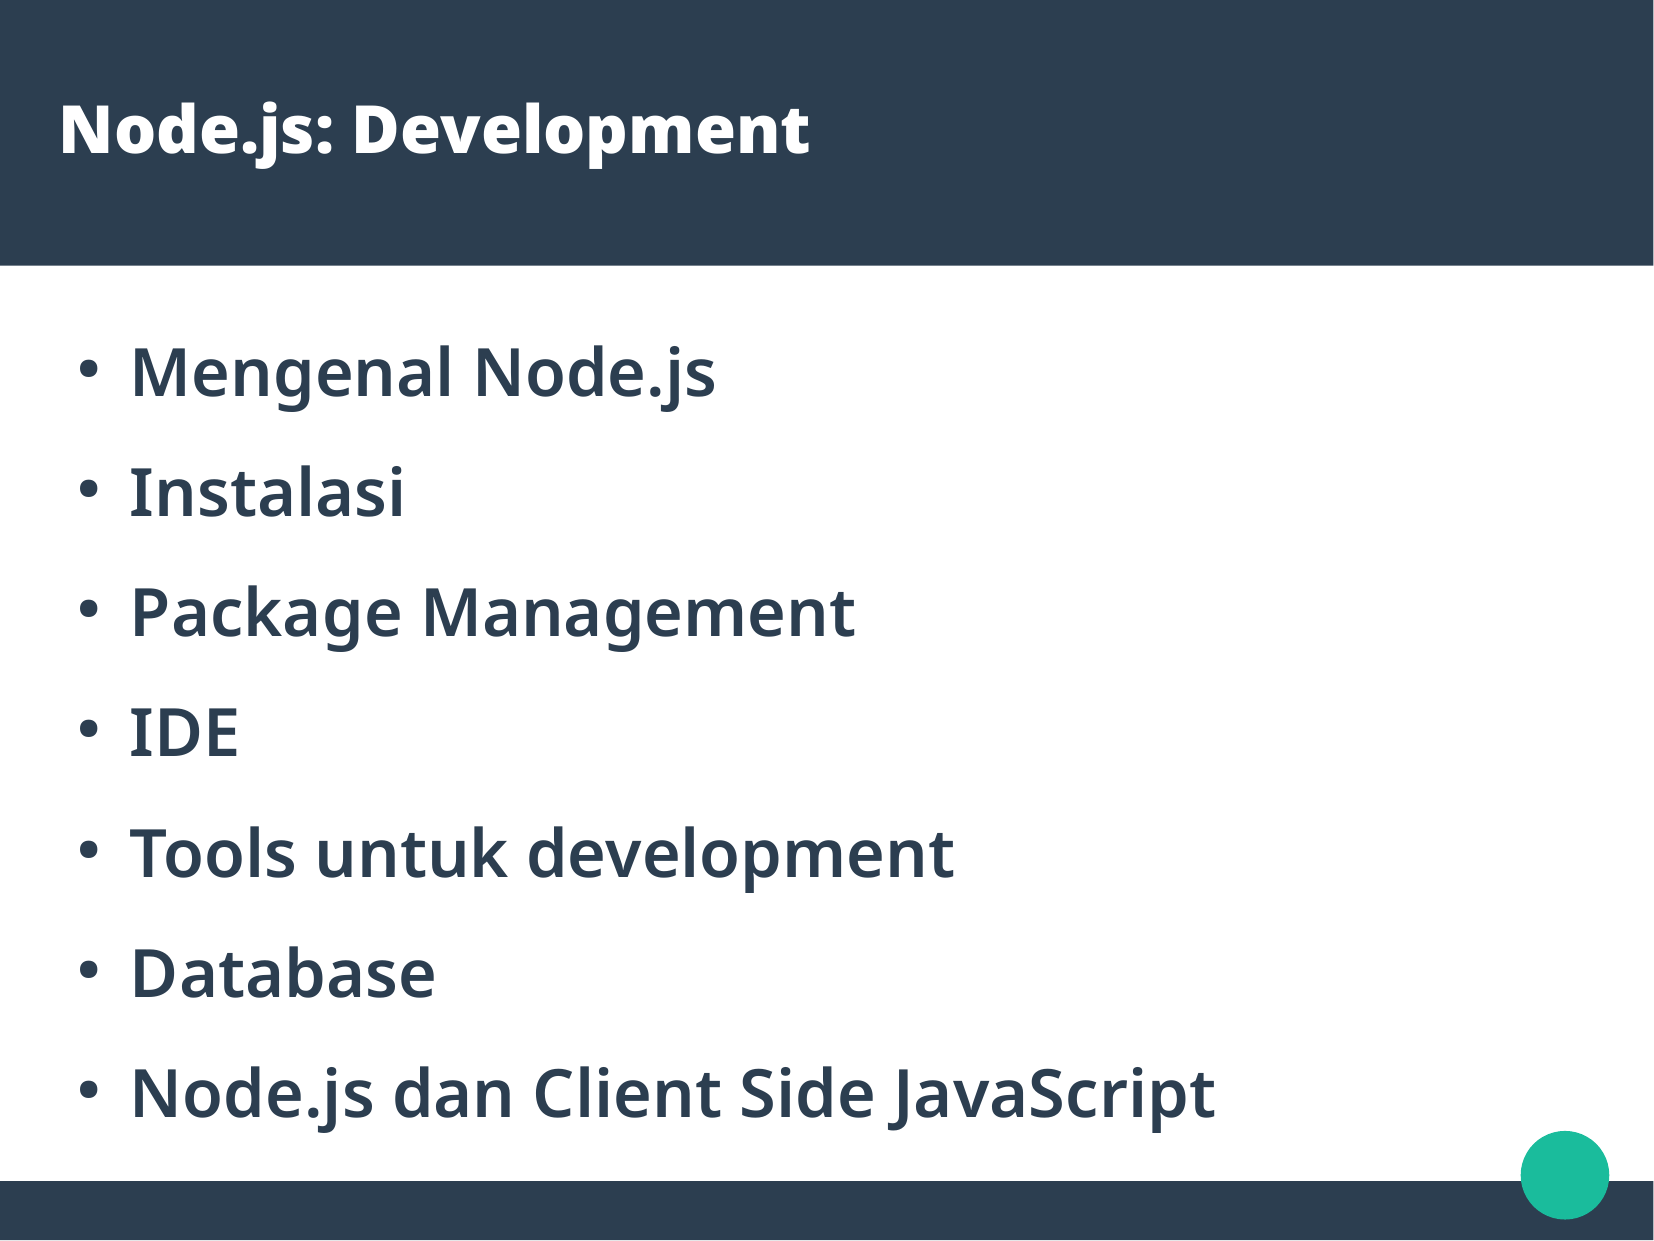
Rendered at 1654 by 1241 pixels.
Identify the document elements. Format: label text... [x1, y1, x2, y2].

list Mengenal Node.js Instalasi Package Management IDE Tools untuk development Database Node.js dan Client Side JavaScript [59, 324, 1595, 1152]
title Node.js: Development [59, 49, 1595, 207]
